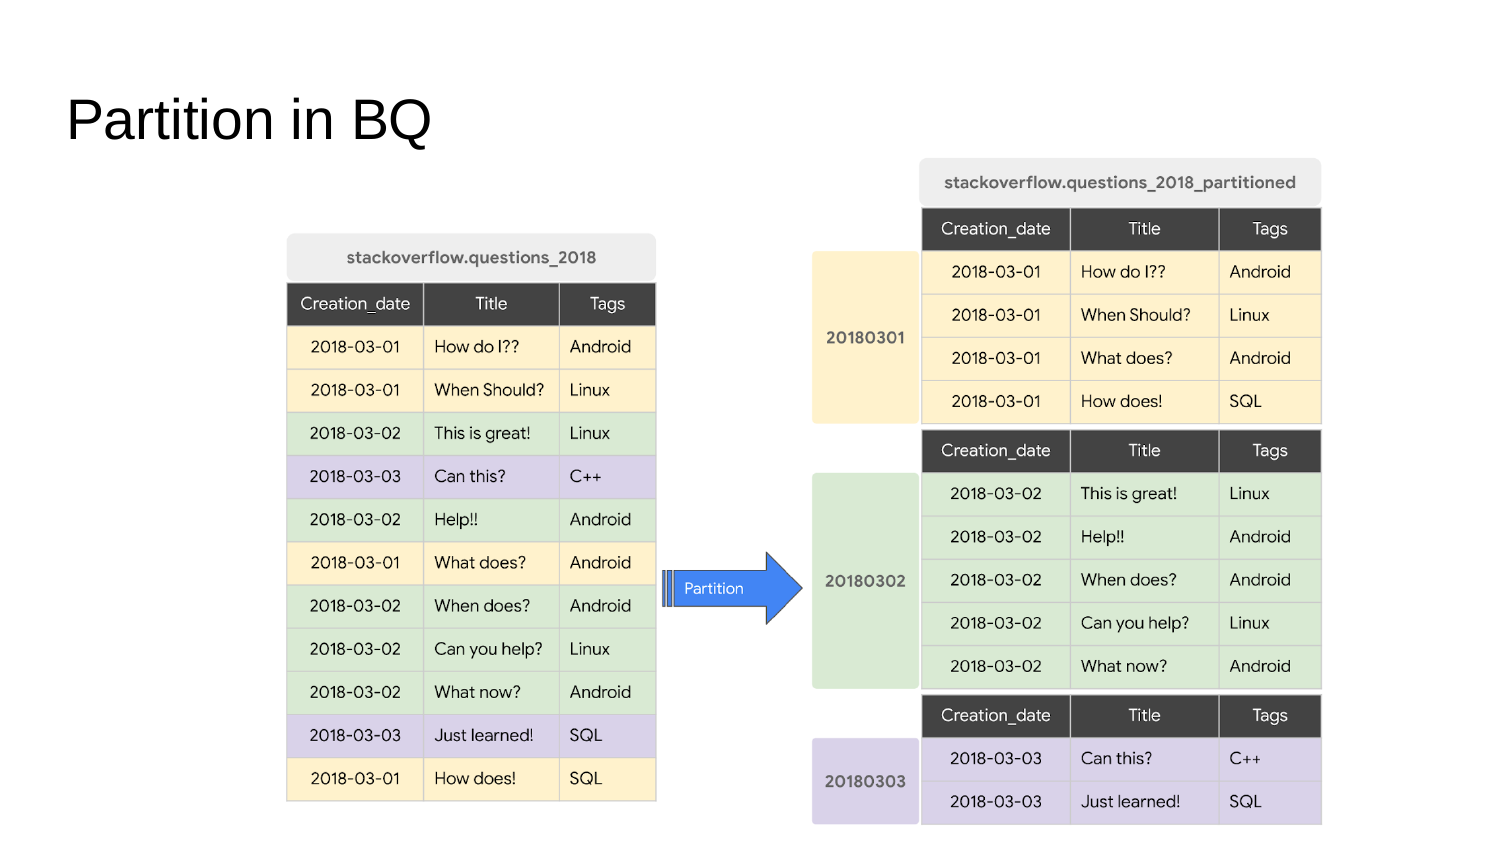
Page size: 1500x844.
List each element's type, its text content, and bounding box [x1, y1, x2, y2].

title Partition in BQ [51, 72, 1449, 167]
picture [275, 154, 1332, 830]
